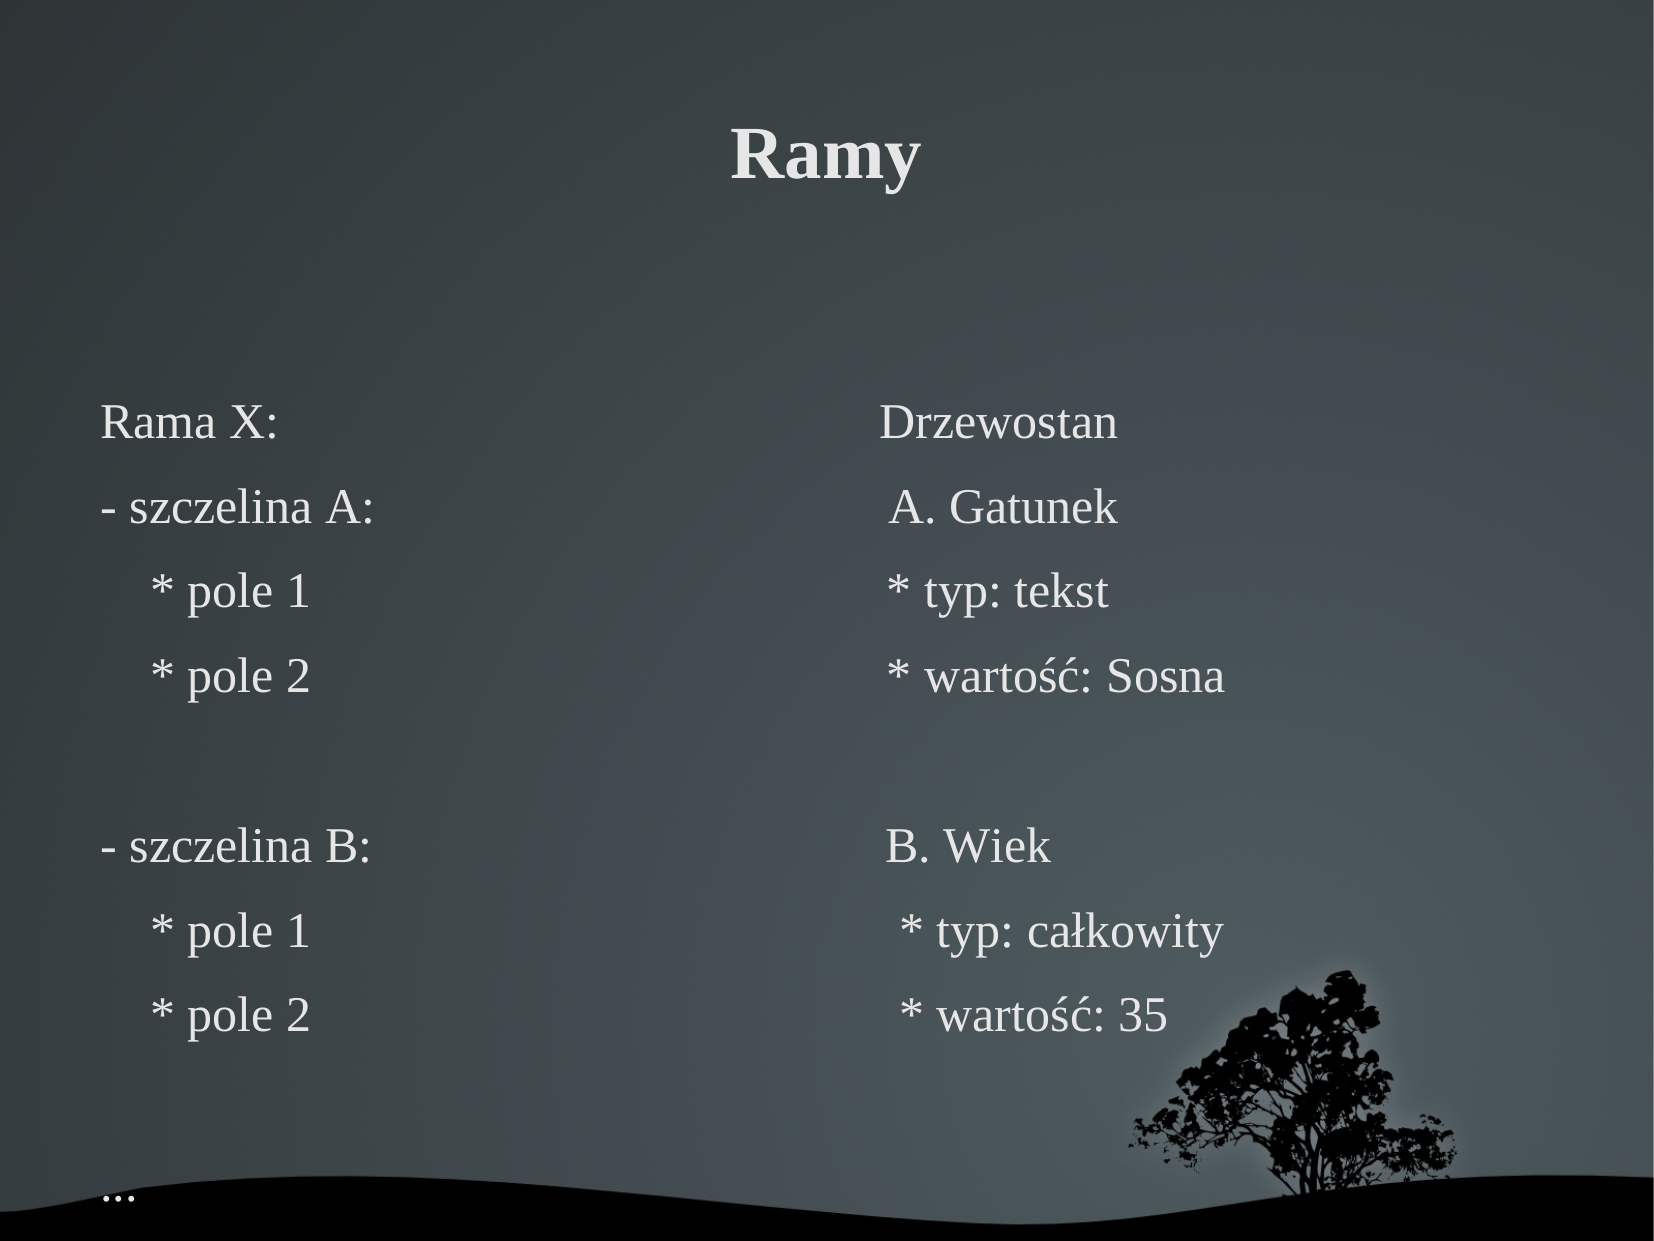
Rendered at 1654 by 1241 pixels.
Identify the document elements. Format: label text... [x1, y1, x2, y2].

title Ramy [82, 56, 1571, 250]
list Rama X: Drzewostan - szczelina A: A. Gatunek * pole 1 * typ: tekst * pole 2 * wartość: Sosna - szczelina B: B. Wiek * pole 1 * typ: całkowity * pole 2 * wartość: 35 ... [82, 290, 1571, 1241]
picture [0, 0, 1654, 1241]
